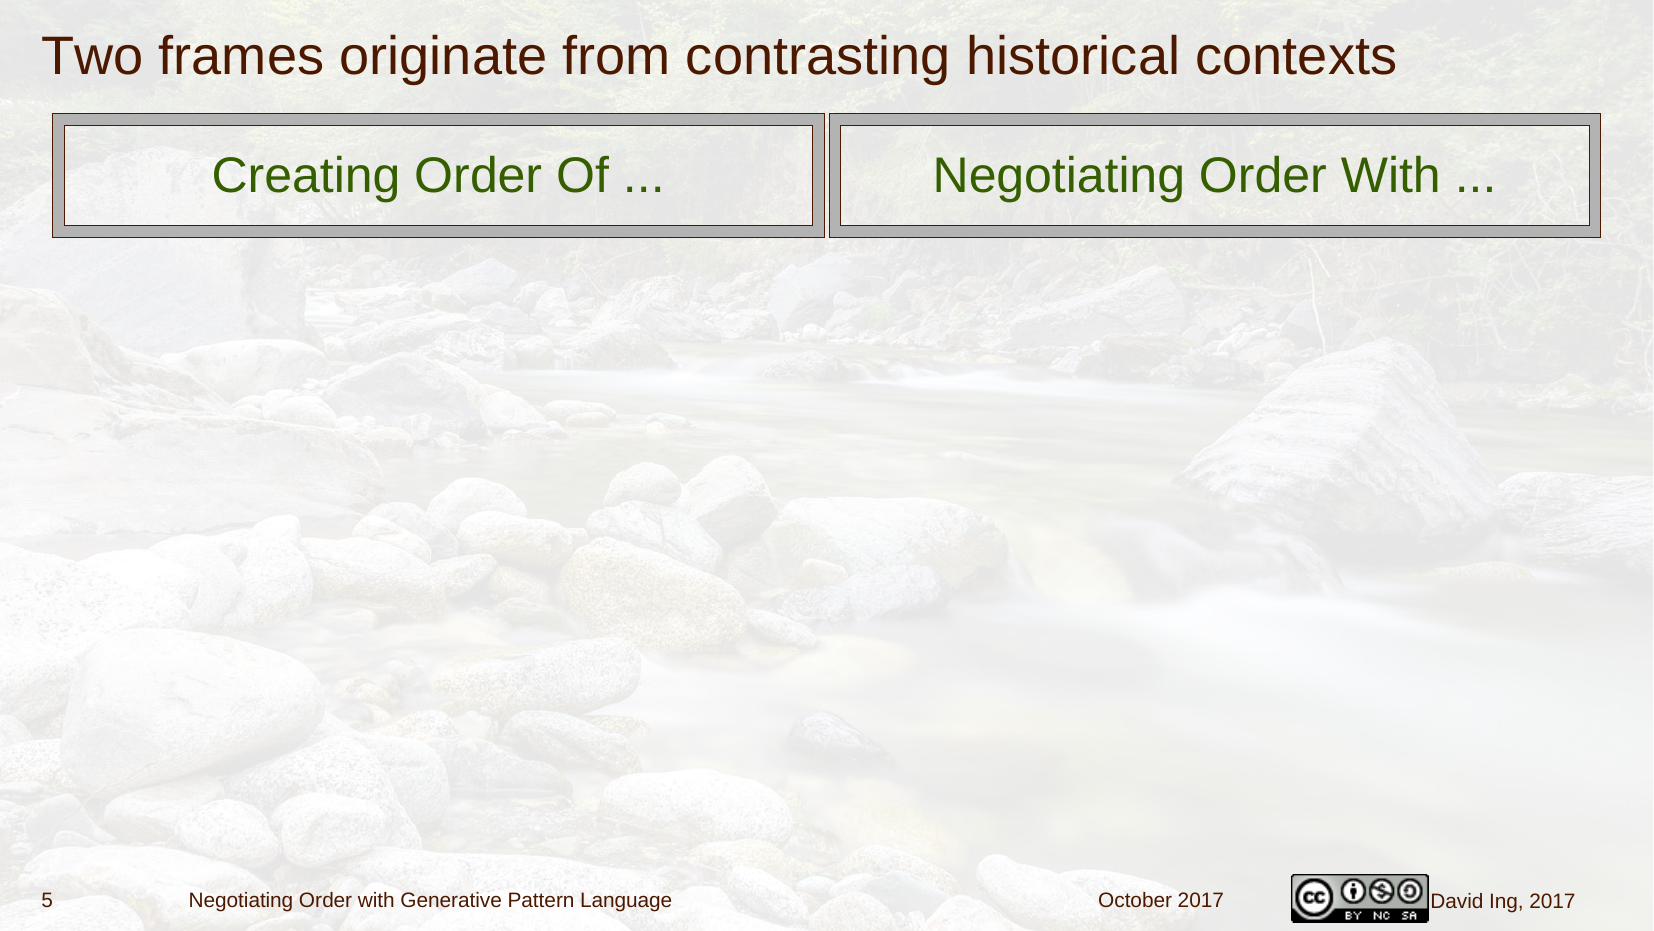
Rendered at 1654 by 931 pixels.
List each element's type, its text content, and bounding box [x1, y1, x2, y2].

picture [0, 0, 1654, 931]
title Two frames originate from contrasting historical contexts [41, 30, 1613, 126]
text_box Negotiating Order With ... [829, 113, 1601, 238]
text_box Creating Order Of ... [52, 113, 825, 238]
